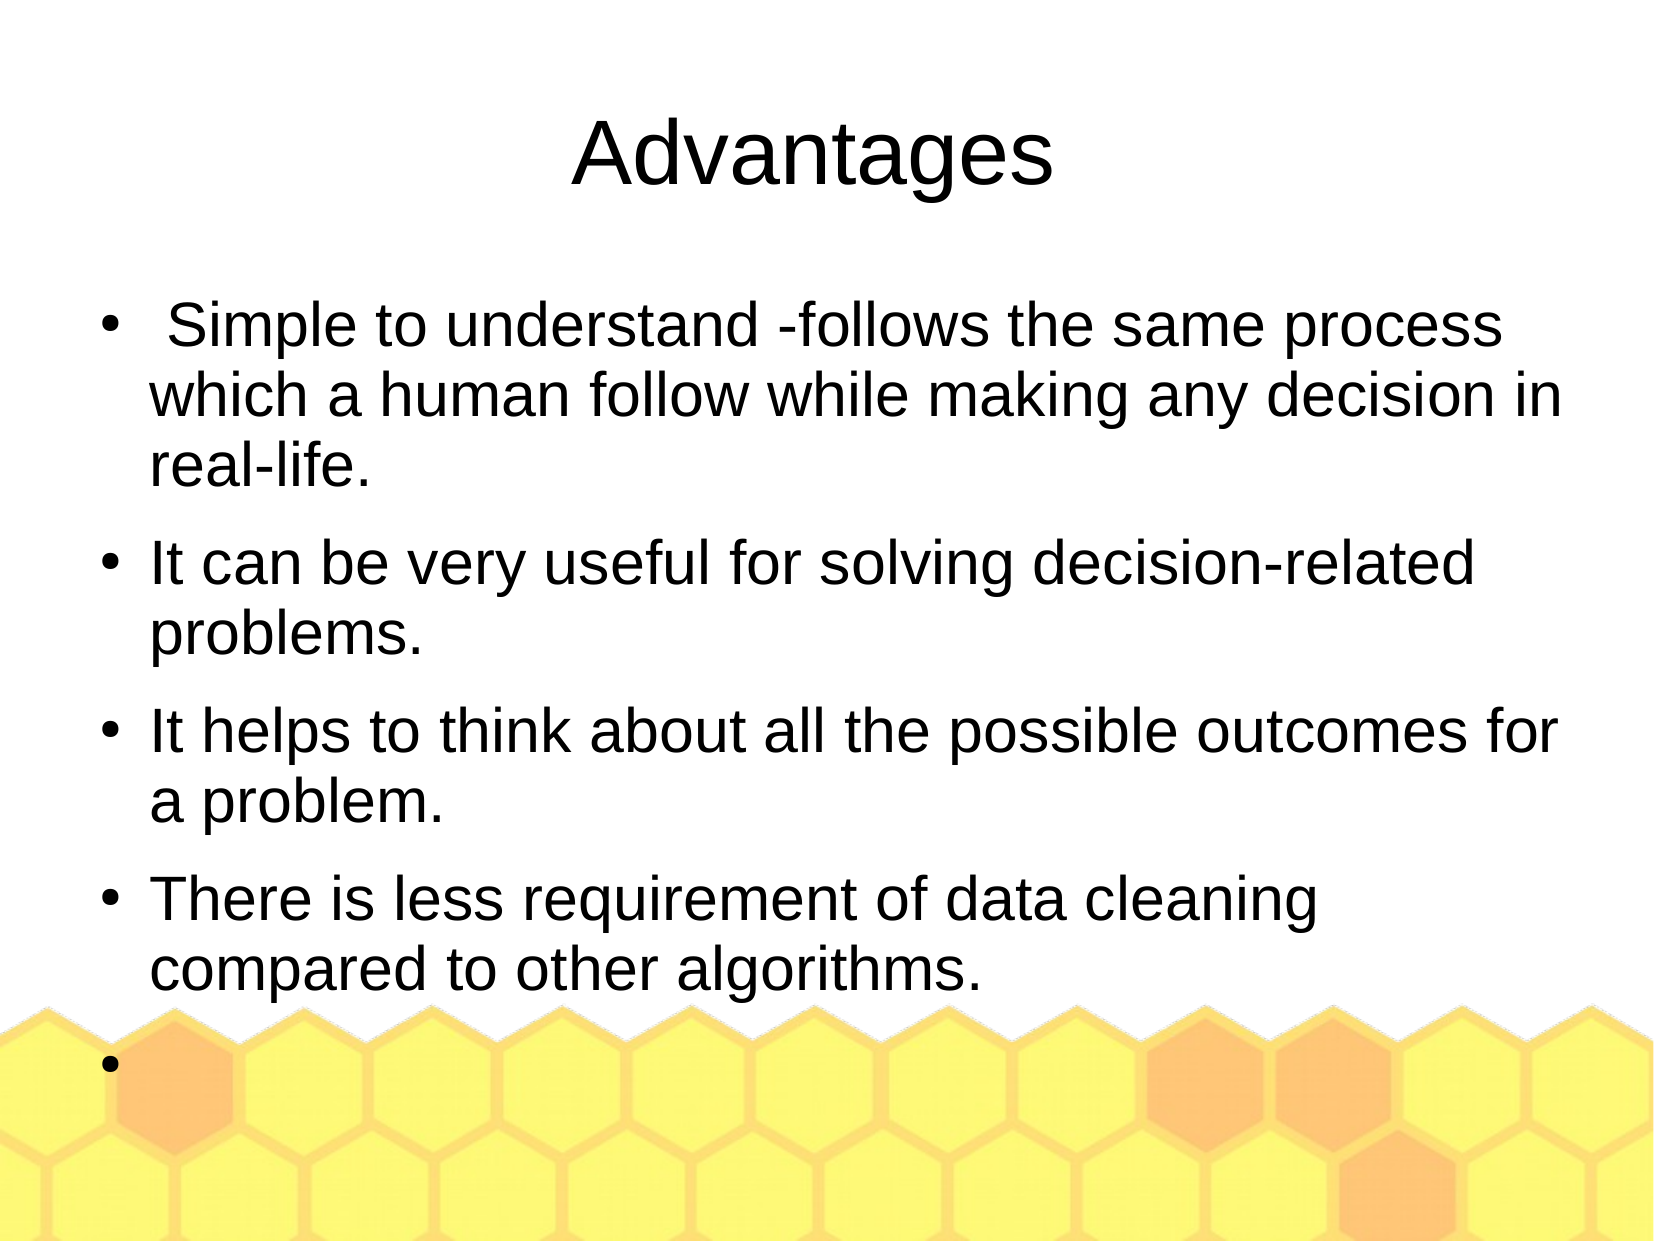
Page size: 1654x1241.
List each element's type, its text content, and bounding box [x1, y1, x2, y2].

picture [0, 1001, 1654, 1241]
title Advantages [82, 49, 1571, 257]
list Simple to understand -follows the same process which a human follow while making any decision in real-life. It can be very useful for solving decision-related problems. It helps to think about all the possible outcomes for a problem. There is less requirement of data cleaning compared to other algorithms. [82, 290, 1571, 1010]
